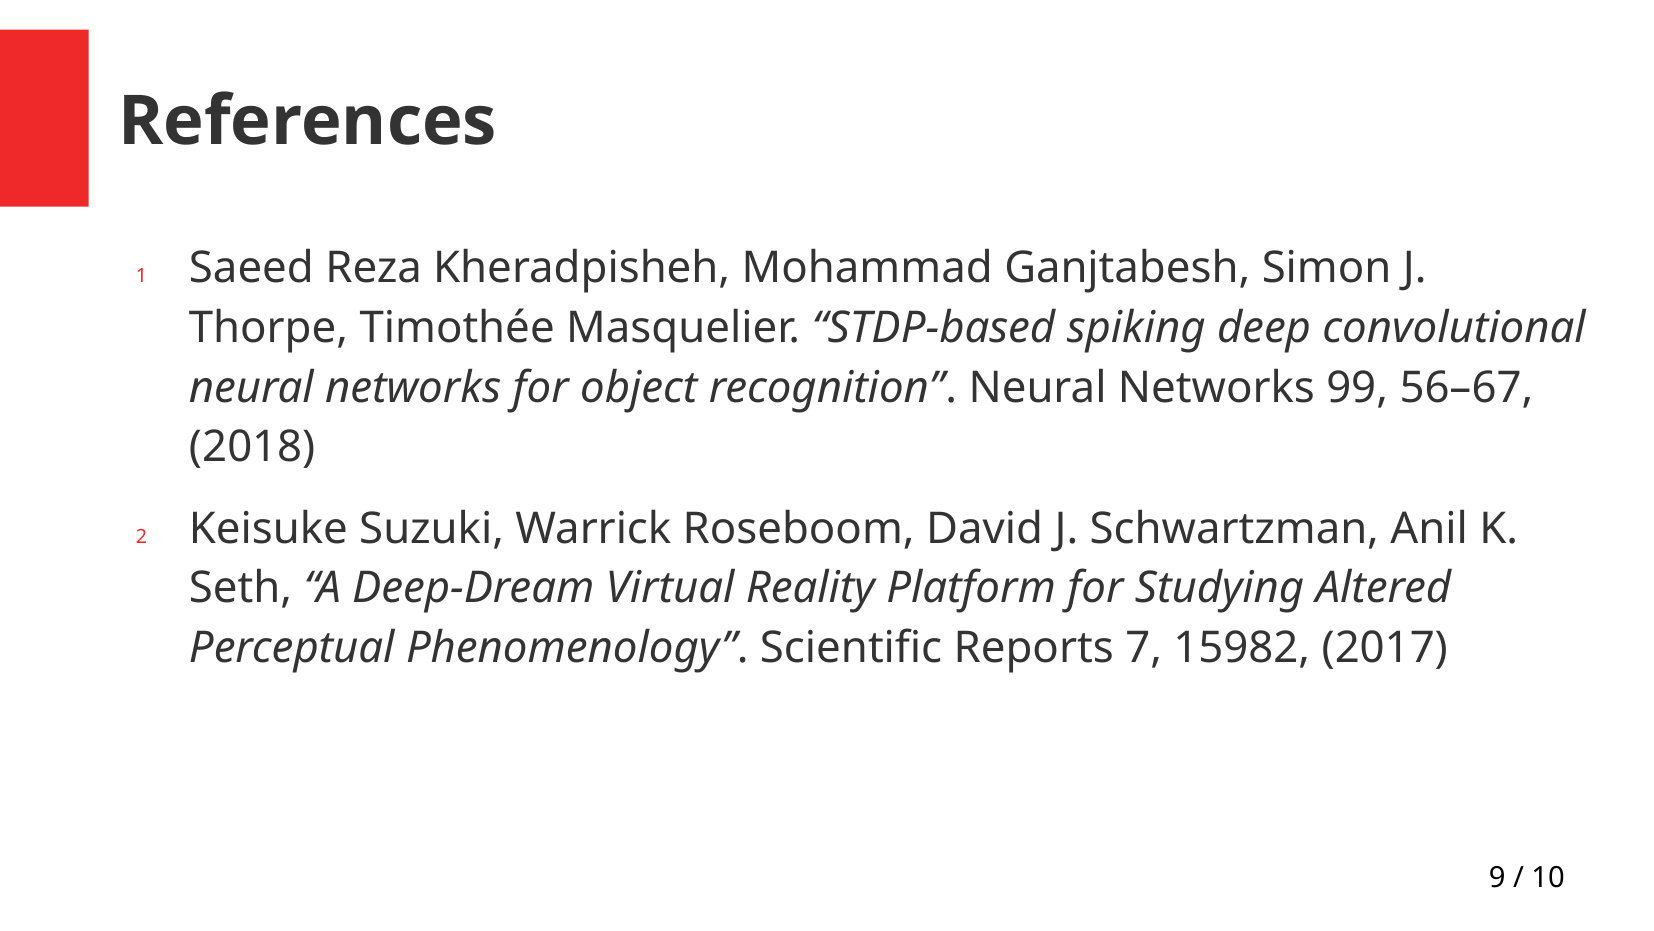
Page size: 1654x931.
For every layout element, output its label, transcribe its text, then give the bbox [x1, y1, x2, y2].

title References [118, 29, 1595, 207]
list Saeed Reza Kheradpisheh, Mohammad Ganjtabesh, Simon J. Thorpe, Timothée Masquelier. “STDP-based spiking deep convolutional neural networks for object recognition”. Neural Networks 99, 56–67, (2018) Keisuke Suzuki, Warrick Roseboom, David J. Schwartzman, Anil K. Seth, “A Deep-Dream Virtual Reality Platform for Studying Altered Perceptual Phenomenology”. Scientific Reports 7, 15982, (2017) [118, 236, 1595, 798]
